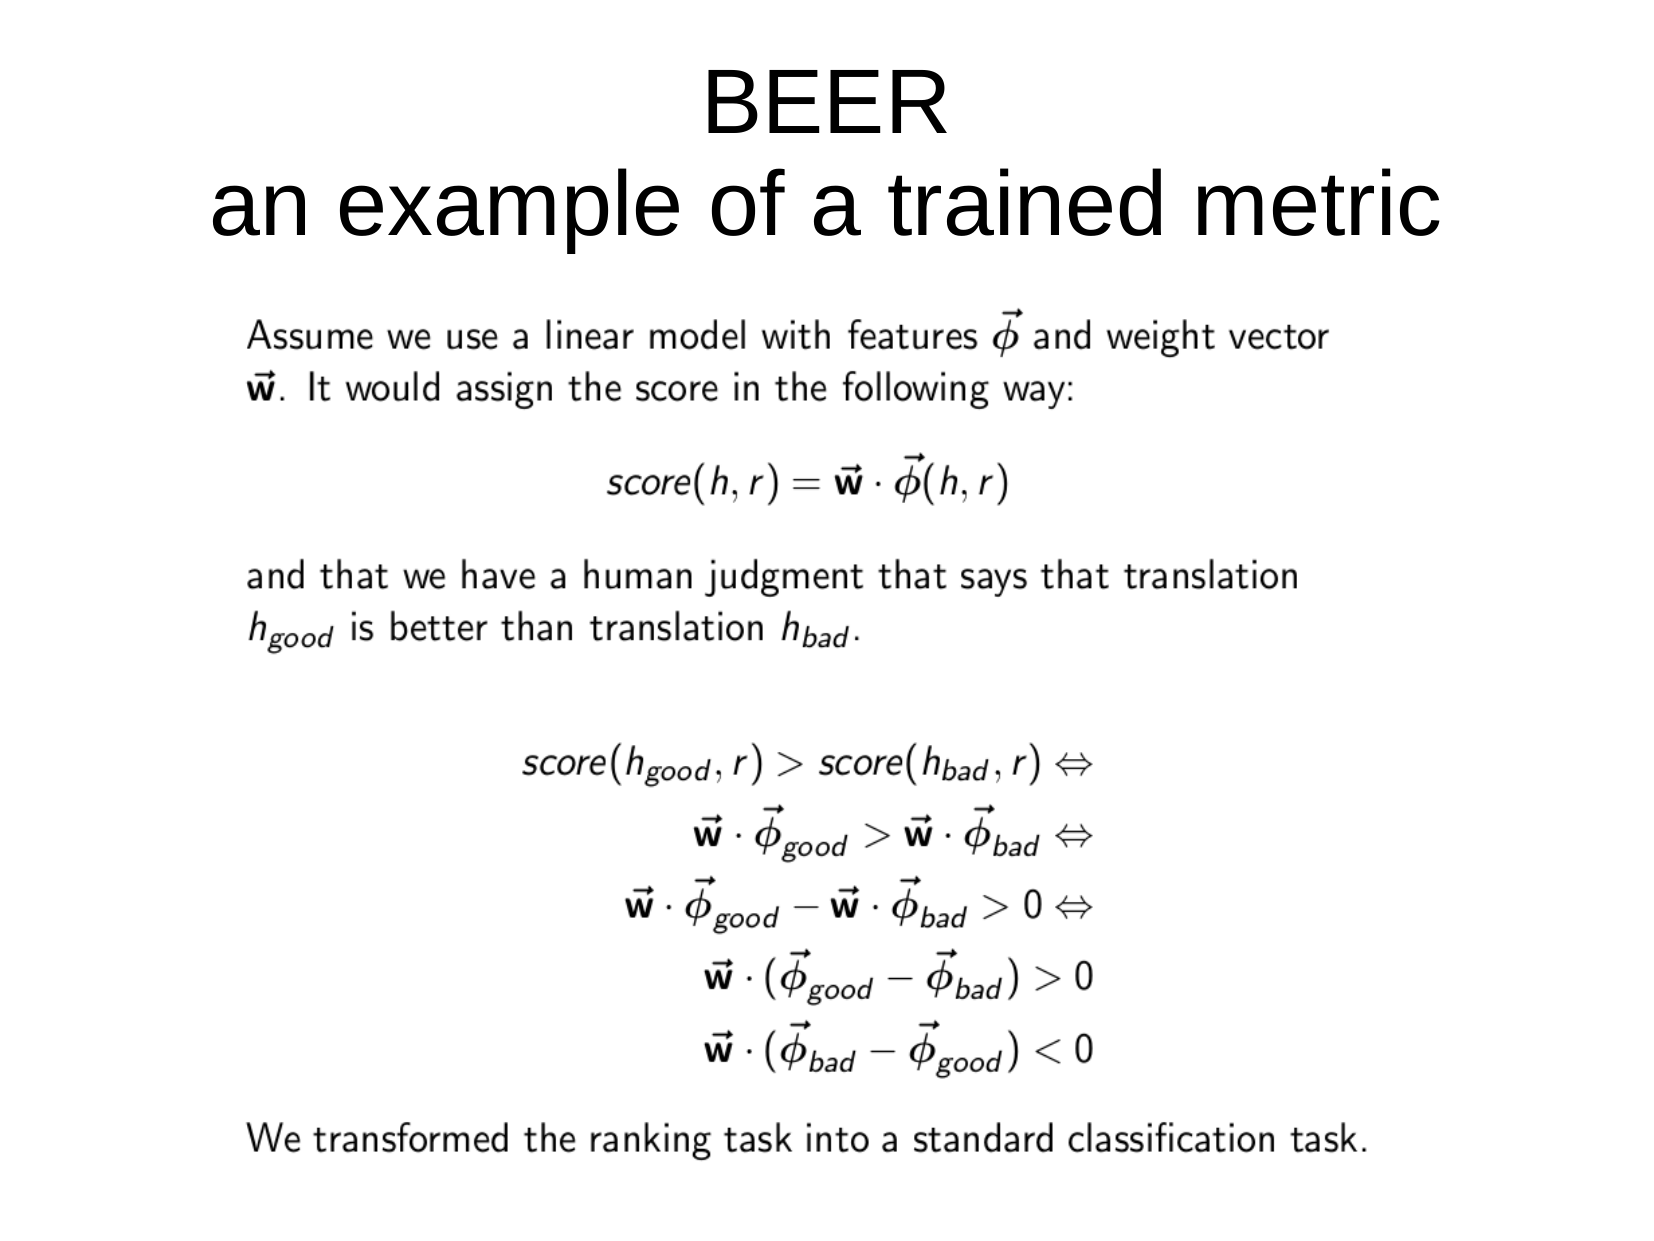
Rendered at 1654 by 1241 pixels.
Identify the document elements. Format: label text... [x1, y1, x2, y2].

title BEER an example of a trained metric [82, 49, 1571, 257]
picture [195, 290, 1403, 1171]
